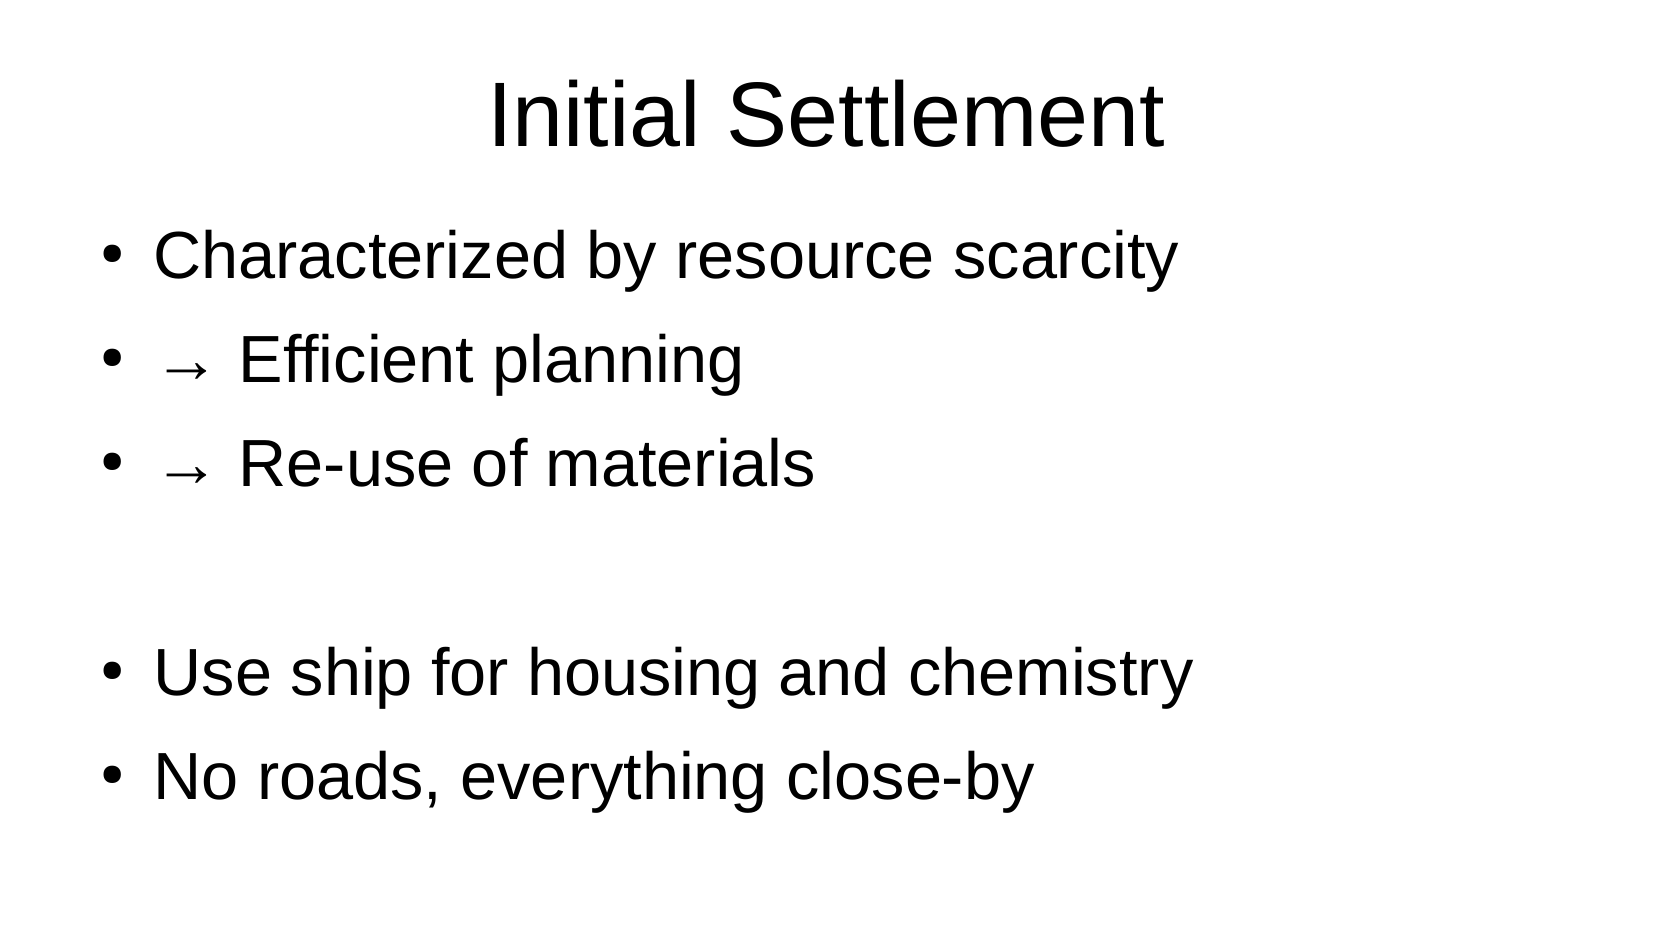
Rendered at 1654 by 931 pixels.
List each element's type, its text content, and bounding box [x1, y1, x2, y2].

title Initial Settlement [82, 37, 1571, 193]
list Characterized by resource scarcity → Efficient planning → Re-use of materials Use ship for housing and chemistry No roads, everything close-by [82, 217, 1571, 931]
